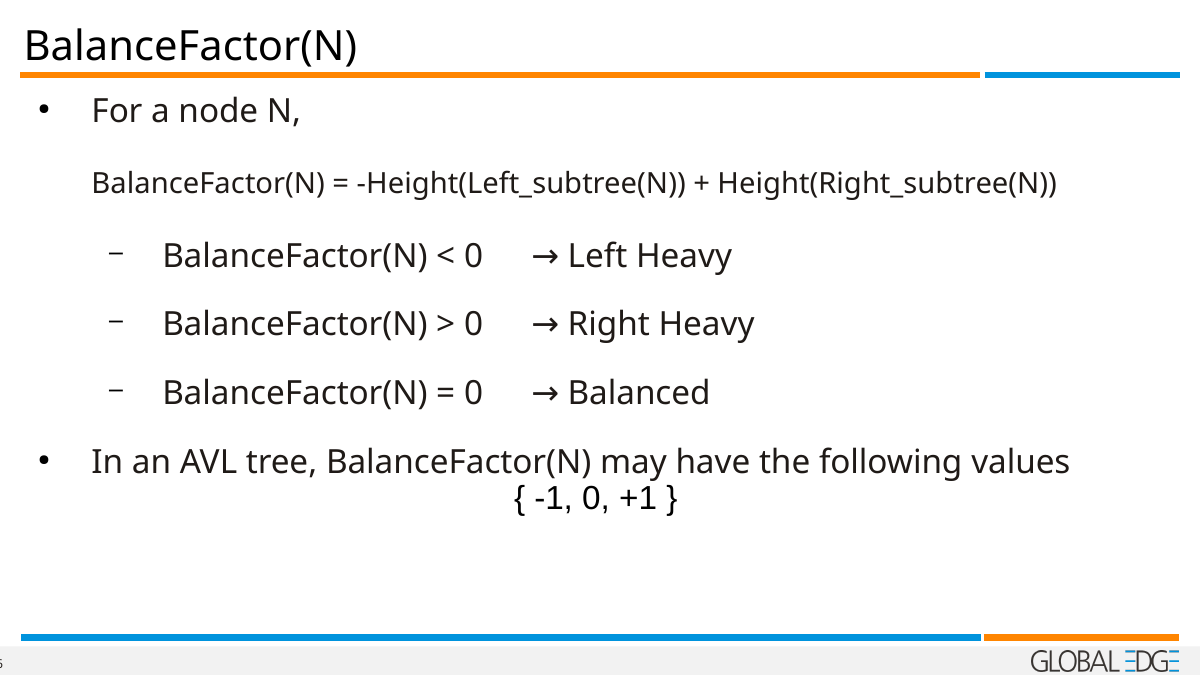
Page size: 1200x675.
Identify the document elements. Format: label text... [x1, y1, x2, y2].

title BalanceFactor(N) [23, 17, 1099, 71]
list For a node N, BalanceFactor(N) = -Height(Left_subtree(N)) + Height(Right_subtree(N)) BalanceFactor(N) < 0 → Left Heavy BalanceFactor(N) > 0 → Right Heavy BalanceFactor(N) = 0 → Balanced In an AVL tree, BalanceFactor(N) may have the following values [20, 87, 1179, 628]
text_box { -1, 0, +1 } [499, 472, 701, 562]
picture [1031, 650, 1179, 672]
